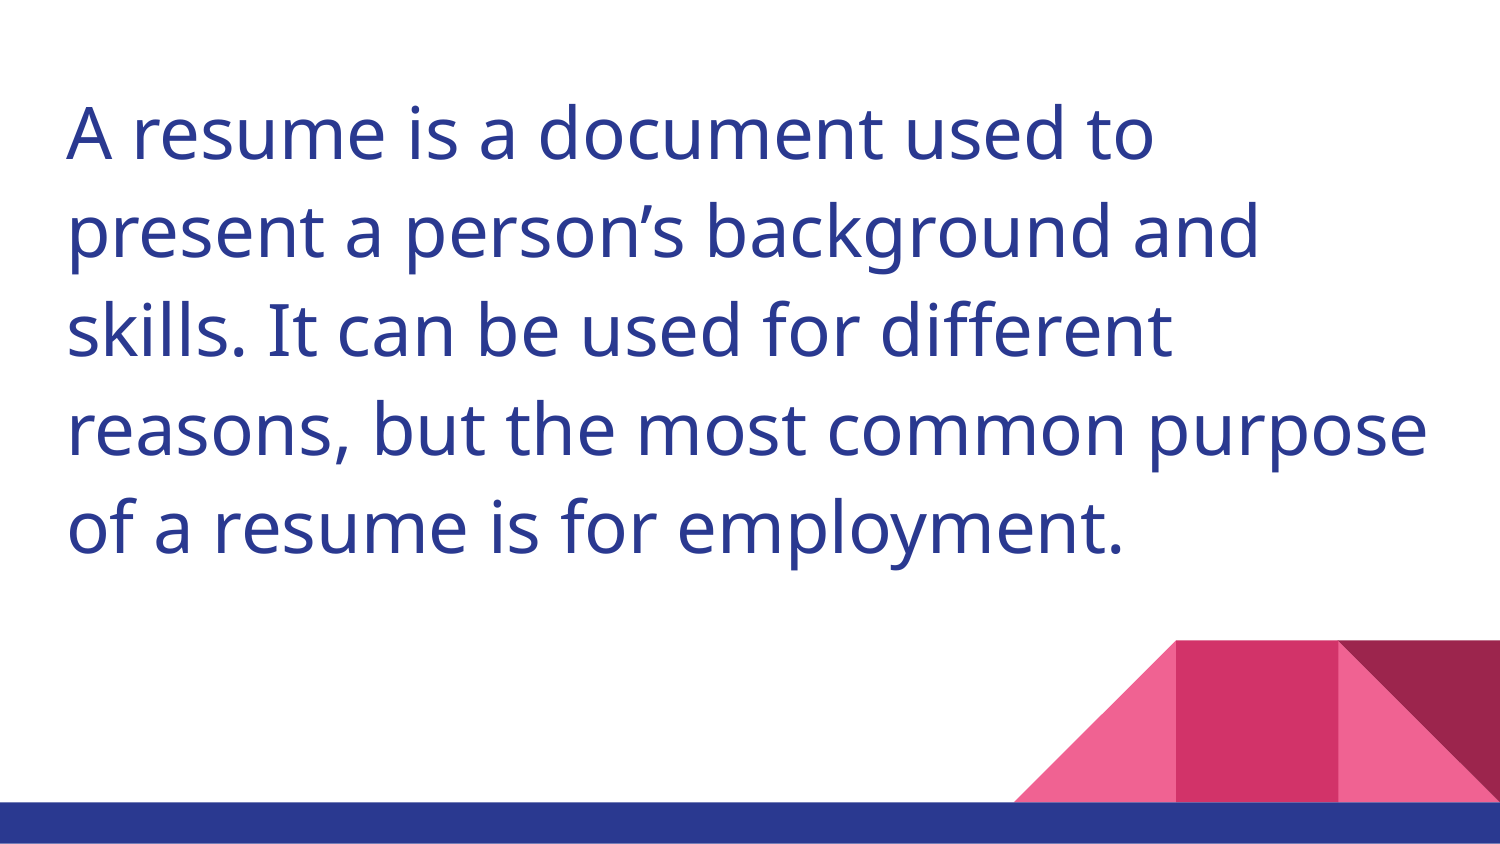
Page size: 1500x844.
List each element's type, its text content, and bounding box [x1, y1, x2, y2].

title A resume is a document used to present a person’s background and skills. It can be used for different reasons, but the most common purpose of a resume is for employment. [51, 67, 1449, 685]
